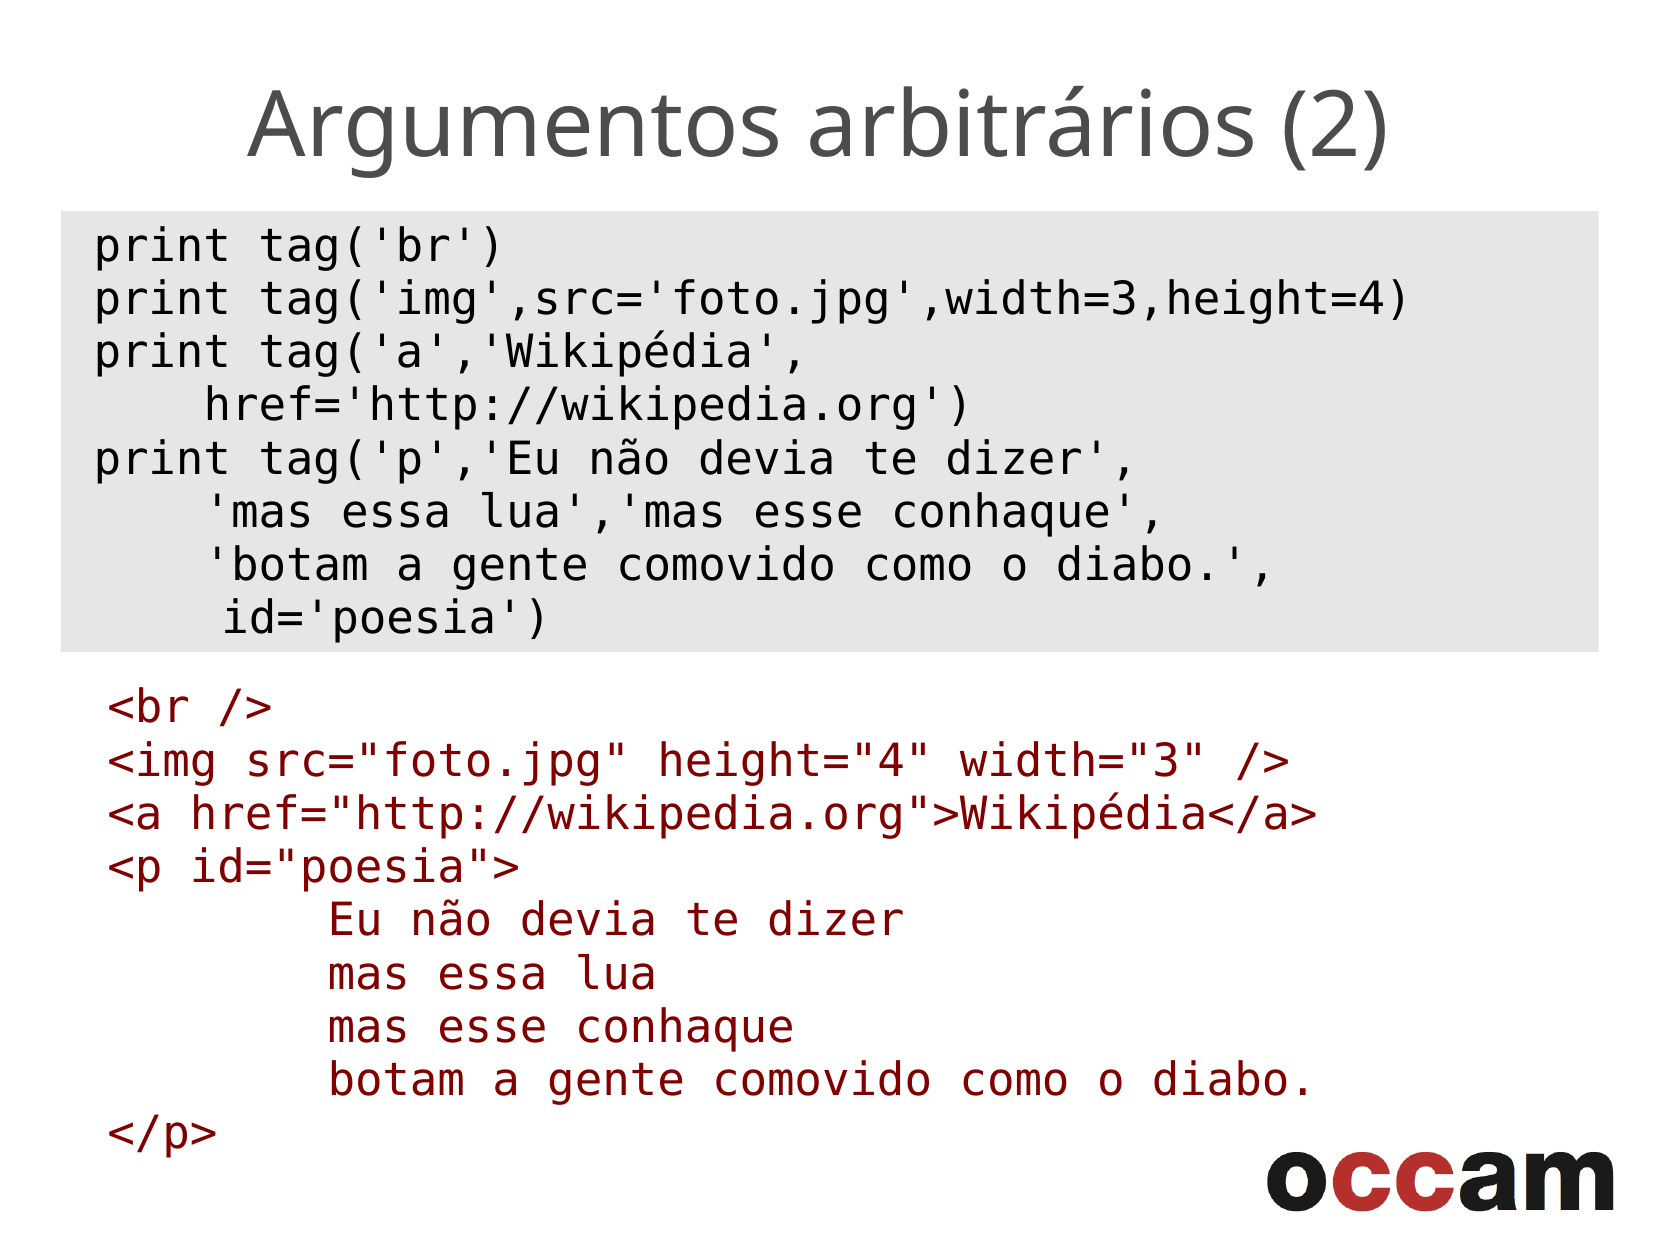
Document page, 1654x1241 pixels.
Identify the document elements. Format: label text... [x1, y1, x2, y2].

text_box <br /> <img src="foto.jpg" height="4" width="3" /> <a href="http://wikipedia.org">Wikipédia</a> <p id="poesia"> Eu não devia te dizer mas essa lua mas esse conhaque botam a gente comovido como o diabo. </p> [75, 672, 1613, 1168]
picture [1237, 1122, 1643, 1241]
title Argumentos arbitrários (2) [75, 17, 1564, 211]
text_box print tag('br') print tag('img',src='foto.jpg',width=3,height=4) print tag('a','Wikipédia', href='http://wikipedia.org') print tag('p','Eu não devia te dizer', 'mas essa lua','mas esse conhaque', 'botam a gente comovido como o diabo.', id='poesia') [61, 211, 1599, 653]
